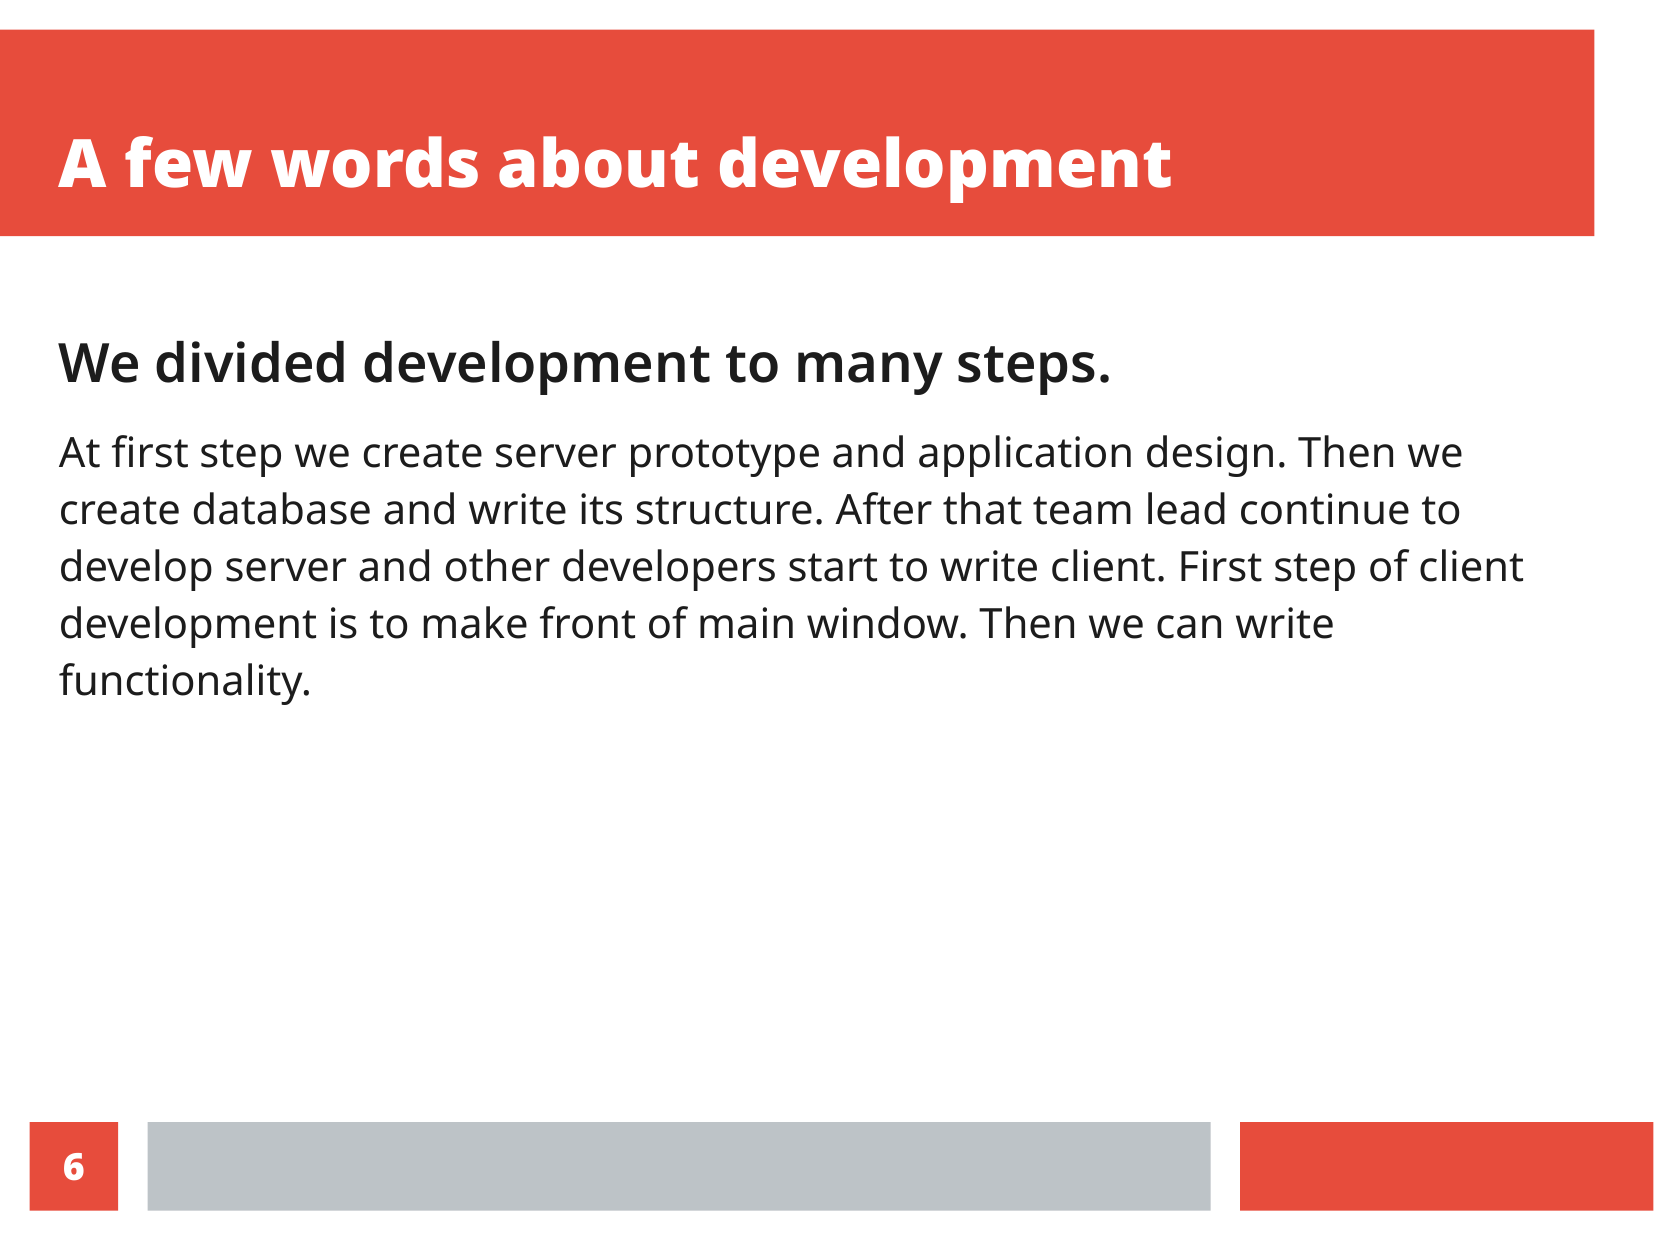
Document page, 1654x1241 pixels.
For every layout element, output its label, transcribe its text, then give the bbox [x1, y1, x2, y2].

title A few words about development [59, 59, 1595, 207]
list We divided development to many steps. At first step we create server prototype and application design. Then we create database and write its structure. After that team lead continue to develop server and other developers start to write client. First step of client development is to make front of main window. Then we can write functionality. [59, 324, 1565, 1093]
